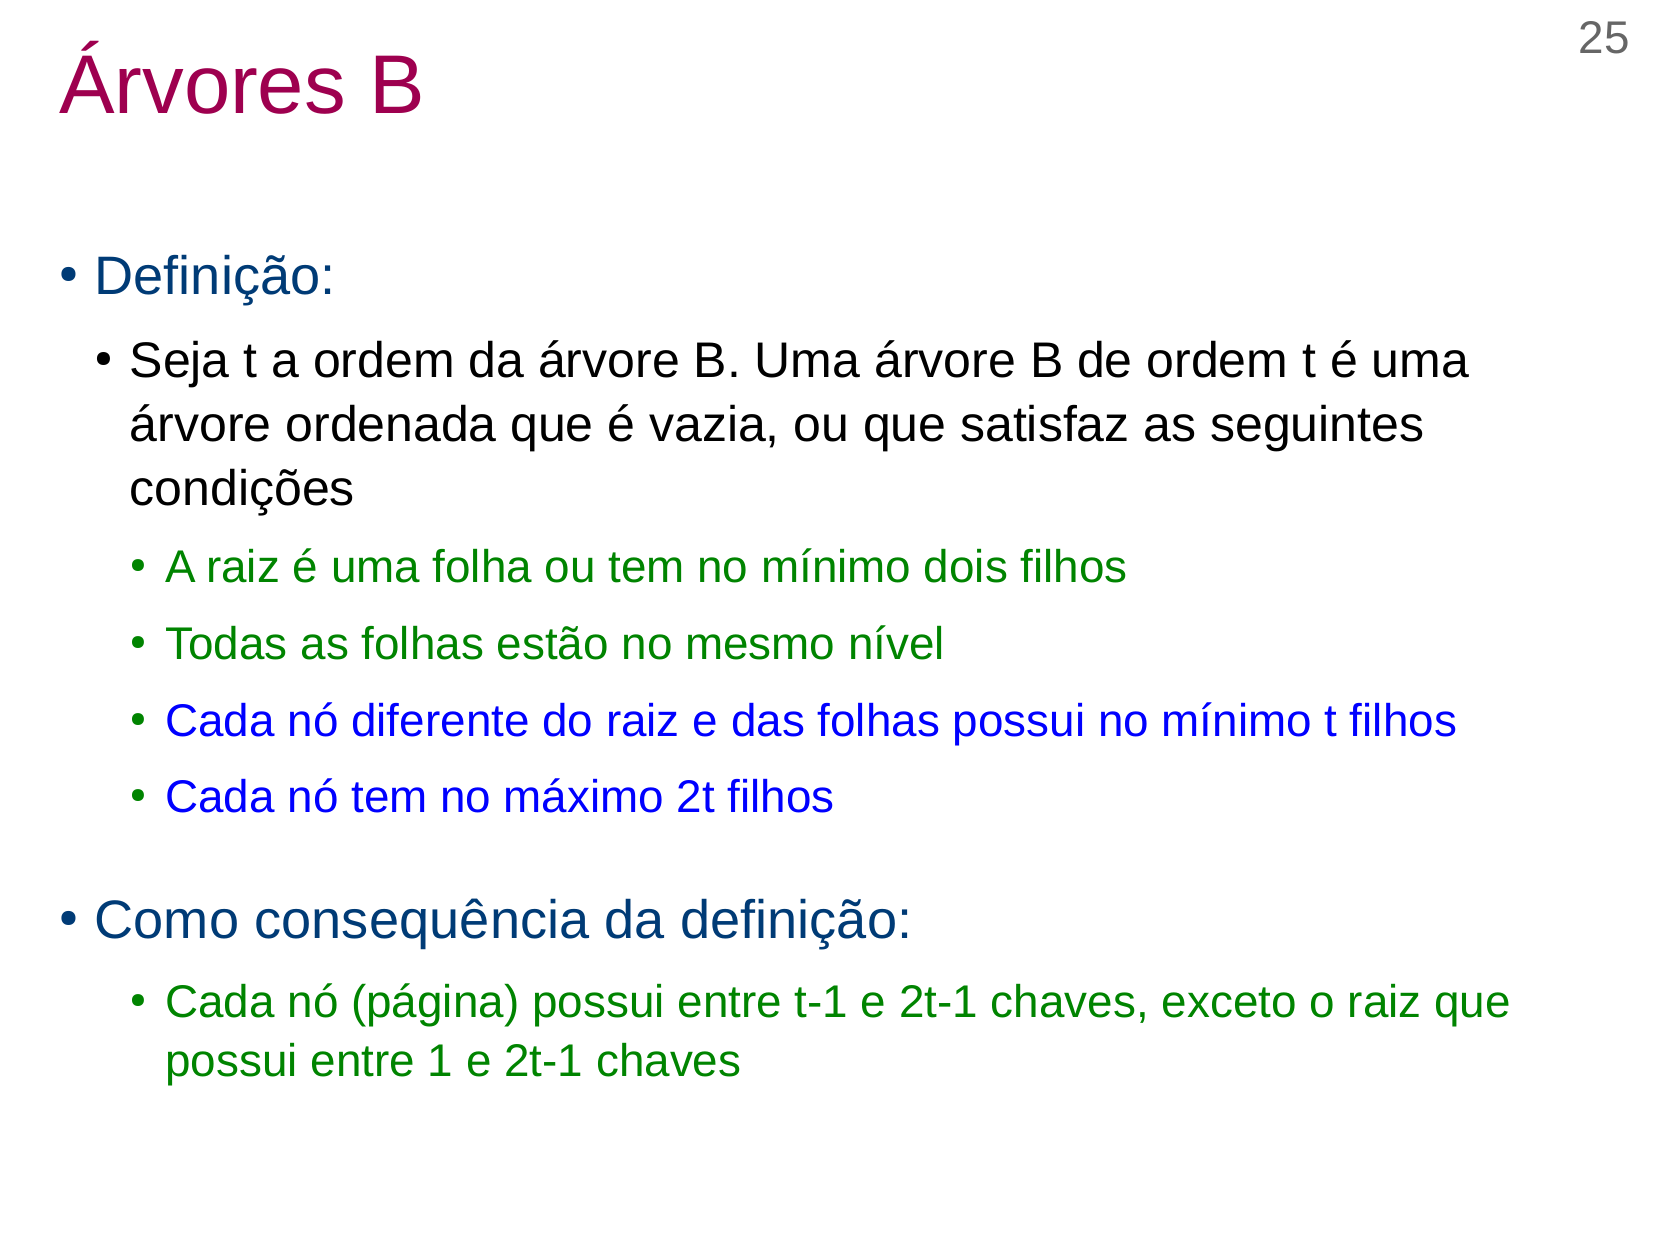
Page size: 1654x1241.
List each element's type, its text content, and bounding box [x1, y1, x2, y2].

list Definição: Seja t a ordem da árvore B. Uma árvore B de ordem t é uma árvore ordenada que é vazia, ou que satisfaz as seguintes condições A raiz é uma folha ou tem no mínimo dois filhos Todas as folhas estão no mesmo nível Cada nó diferente do raiz e das folhas possui no mínimo t filhos Cada nó tem no máximo 2t filhos Como consequência da definição: Cada nó (página) possui entre t-1 e 2t-1 chaves, exceto o raiz que possui entre 1 e 2t-1 chaves [59, 236, 1595, 1211]
title Árvores B [59, 29, 1595, 148]
